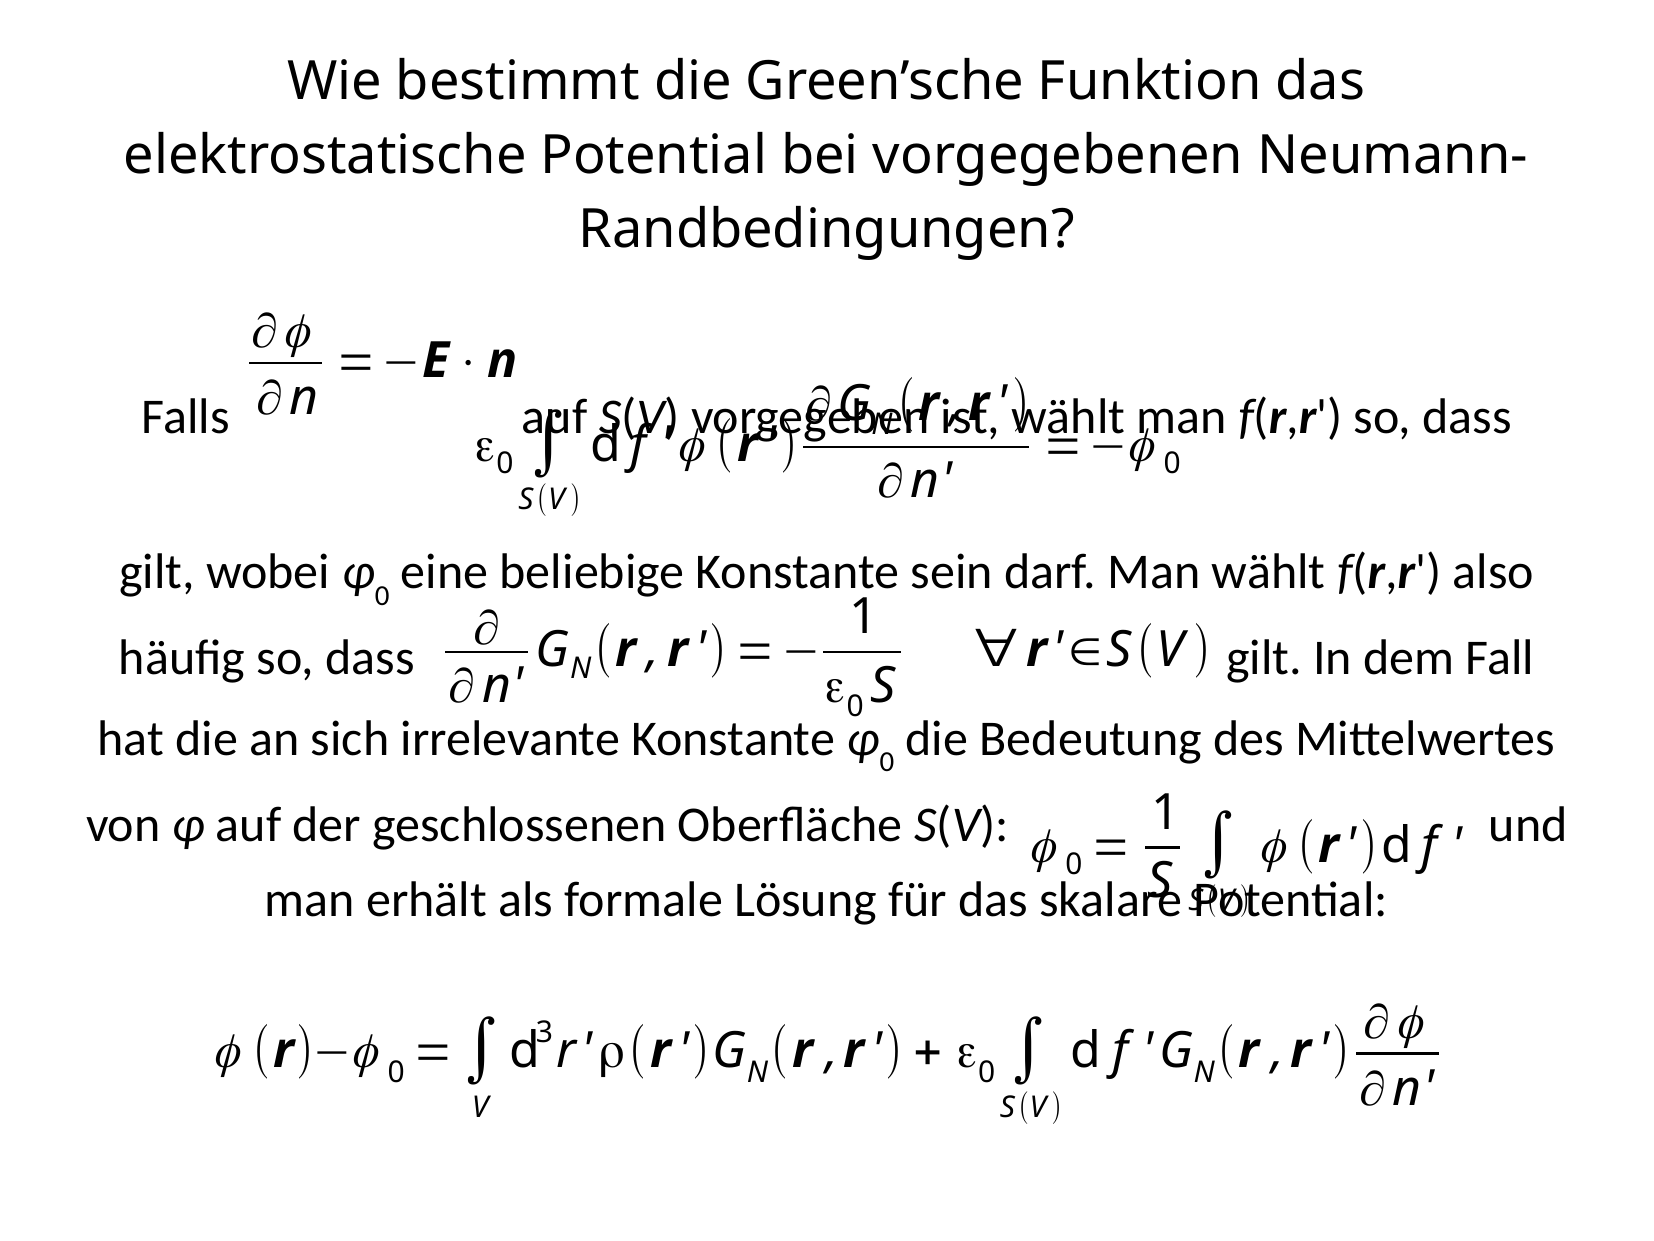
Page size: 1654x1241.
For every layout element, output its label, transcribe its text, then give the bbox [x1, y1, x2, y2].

chart [1021, 782, 1471, 919]
subtitle Falls auf S(V) vorgegeben ist, wählt man f(r,r') so, dass gilt, wobei φ0 eine beliebige Konstante sein darf. Man wählt f(r,r') also häufig so, dass gilt. In dem Fall hat die an sich irrelevante Konstante φ0 die Bedeutung des Mittelwertes von φ auf der geschlossenen Oberfläche S(V): und man erhält als formale Lösung für das skalare Potential: [82, 290, 1571, 1010]
title Wie bestimmt die Green’sche Funktion das elektrostatische Potential bei vorgegebenen Neumann-Randbedingungen? [82, 49, 1571, 257]
chart [240, 310, 1186, 518]
chart [437, 586, 1217, 725]
chart [206, 1000, 1448, 1126]
